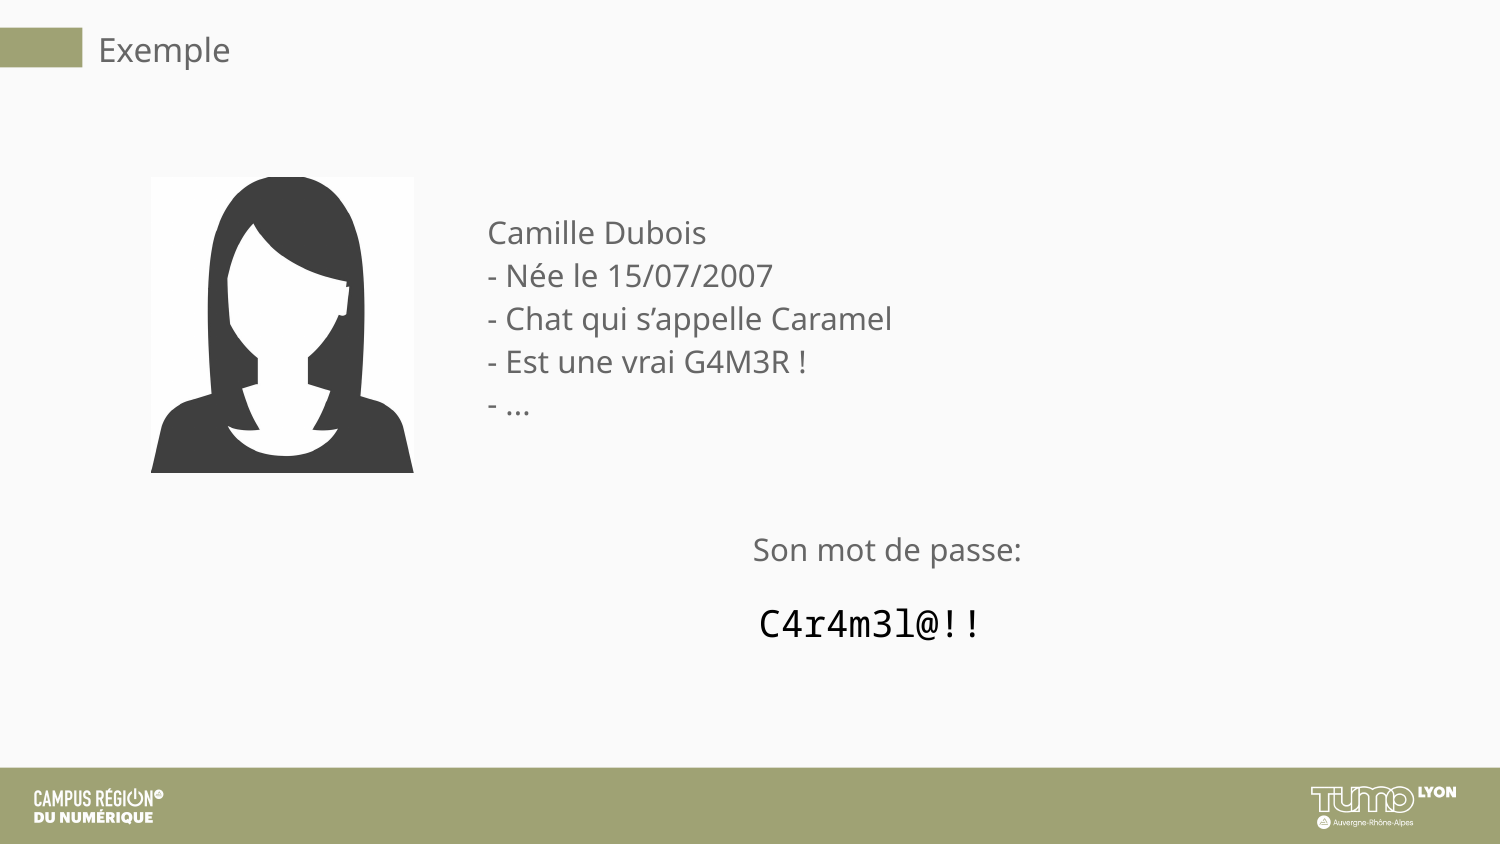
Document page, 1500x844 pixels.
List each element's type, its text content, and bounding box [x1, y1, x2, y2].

text_box Son mot de passe: [738, 520, 1373, 578]
text_box [0, 27, 83, 68]
text_box [0, 767, 1500, 844]
text_box Exemple [83, 4, 1396, 95]
text_box Camille Dubois - Née le 15/07/2007 - Chat qui s’appelle Caramel - Est une vrai G4M3R ! - ... [472, 203, 1107, 473]
picture [151, 177, 414, 473]
picture [17, 773, 172, 840]
picture [1311, 786, 1456, 829]
text_box C4r4m3l@!! [501, 590, 1241, 680]
